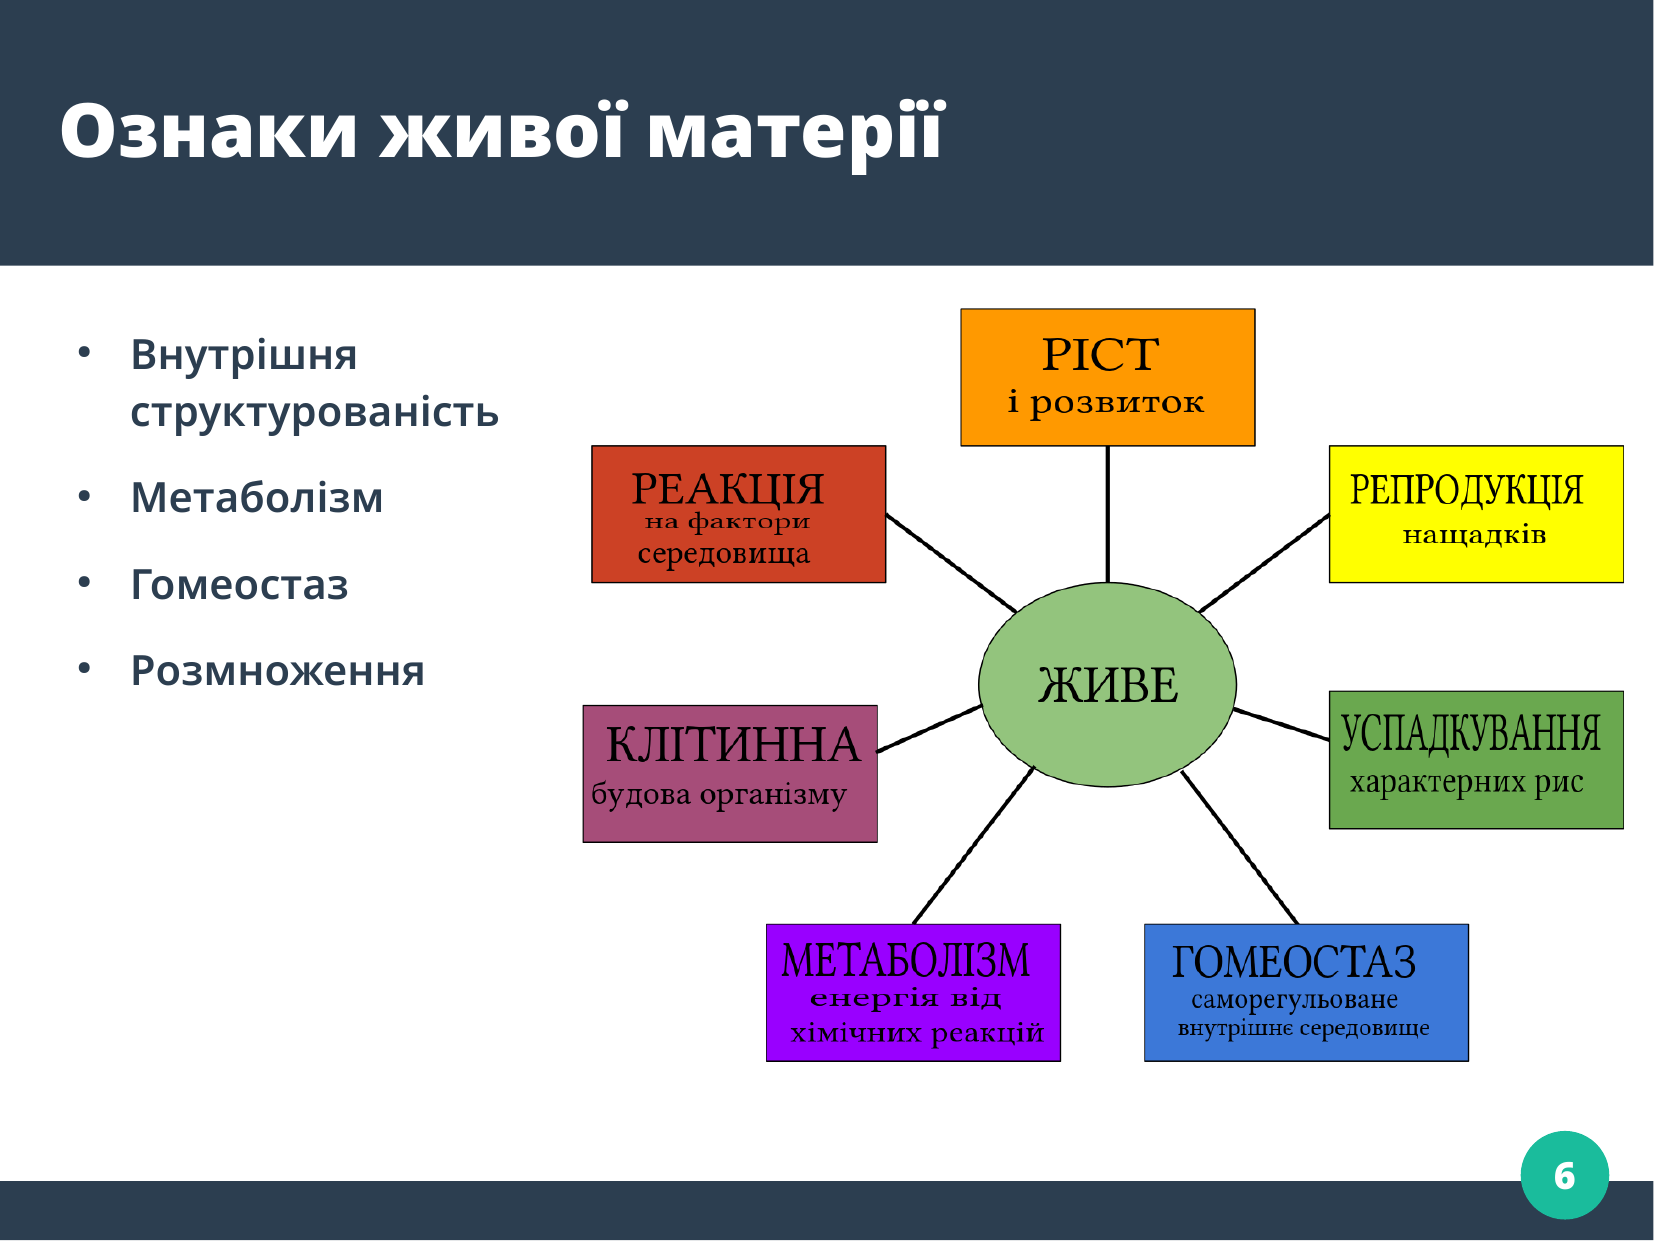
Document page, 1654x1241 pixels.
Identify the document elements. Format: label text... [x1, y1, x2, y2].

list Внутрішня структурованість Метаболізм Гомеостаз Розмноження [59, 324, 556, 1152]
picture [555, 286, 1640, 1081]
title Ознаки живої матерії [59, 49, 1595, 207]
